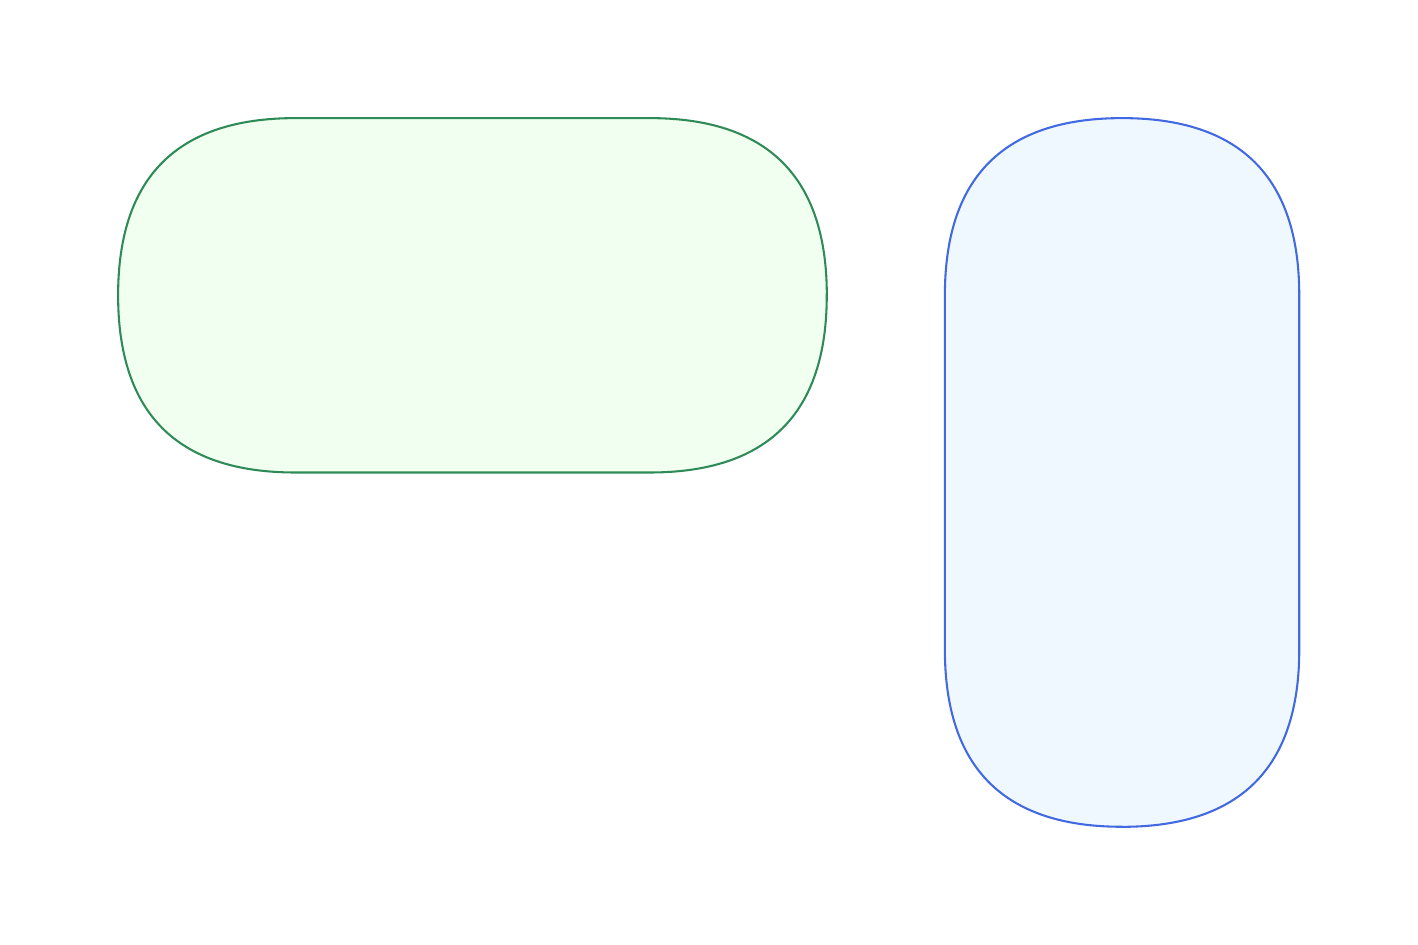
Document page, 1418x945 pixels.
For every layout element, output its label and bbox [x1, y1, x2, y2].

text_box [118, 118, 827, 473]
text_box [944, 118, 1300, 827]
